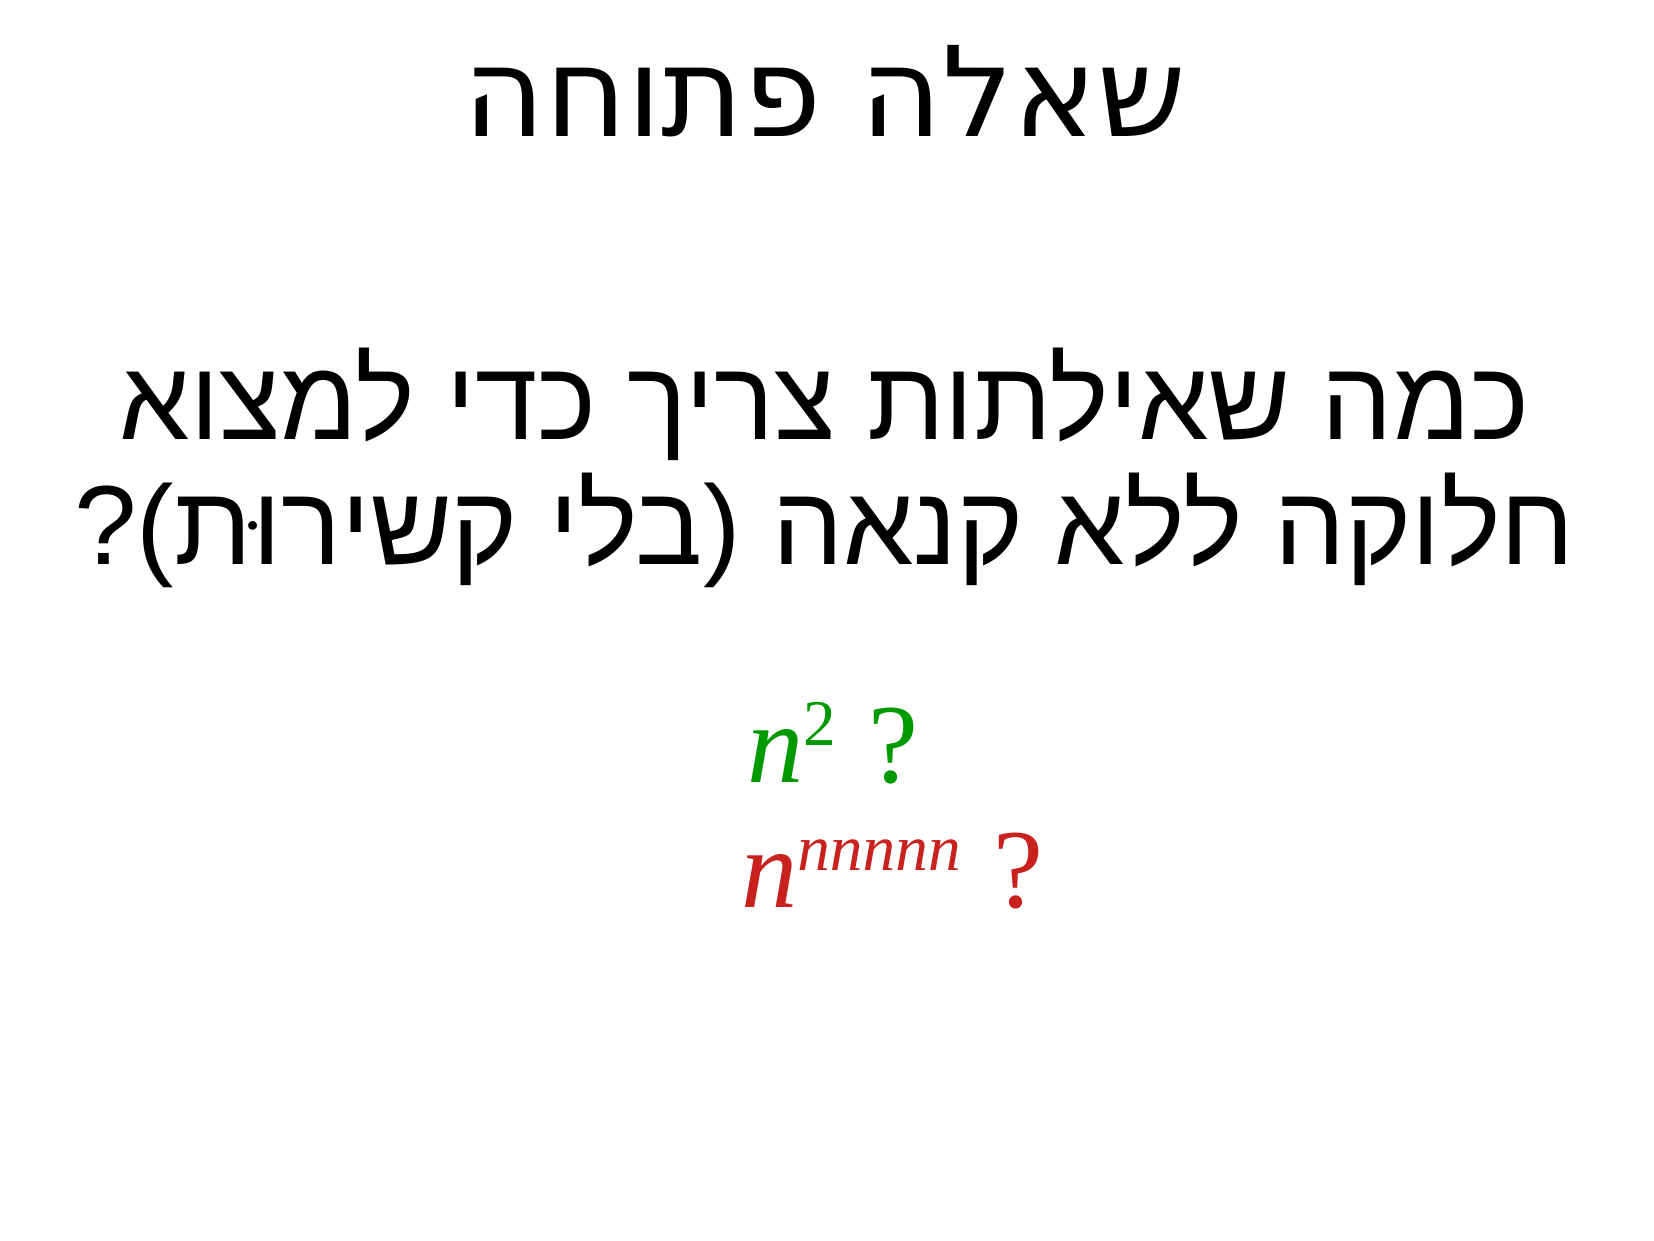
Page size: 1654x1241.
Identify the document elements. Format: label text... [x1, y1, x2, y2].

text_box n2 ? nnnnnn ? [585, 675, 1081, 948]
title שאלה פתוחה [30, 7, 1654, 166]
text_box כמה שאילתות צריך כדי למצוא חלוקה ללא קנאה (בלי קשירוּת)? [15, 330, 1636, 722]
